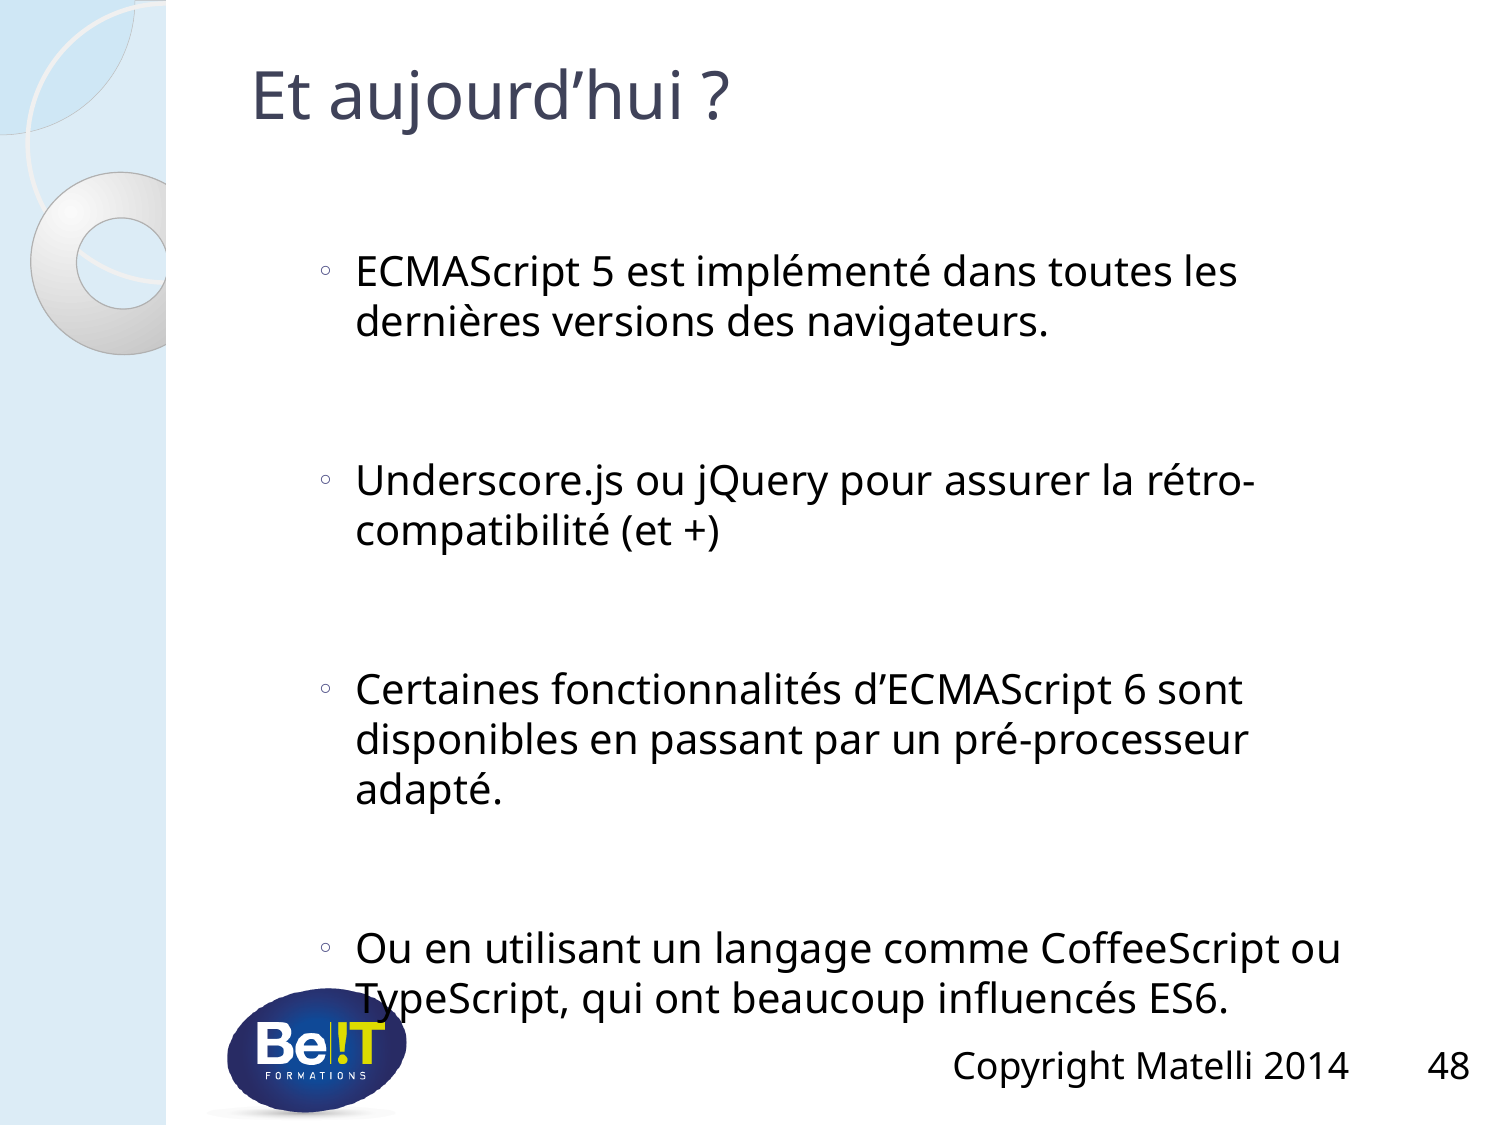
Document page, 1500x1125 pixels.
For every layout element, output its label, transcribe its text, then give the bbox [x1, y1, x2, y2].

footer Copyright Matelli 2014 [937, 1034, 1413, 1113]
title Et aujourd’hui ? [235, 45, 1466, 233]
picture [171, 977, 442, 1125]
slide_number <numéro> [1413, 1034, 1488, 1113]
list ECMAScript 5 est implémenté dans toutes les dernières versions des navigateurs. Underscore.js ou jQuery pour assurer la rétro-compatibilité (et +) Certaines fonctionnalités d’ECMAScript 6 sont disponibles en passant par un pré-processeur adapté. Ou en utilisant un langage comme CoffeeScript ou TypeScript, qui ont beaucoup influencés ES6. [235, 237, 1400, 1025]
